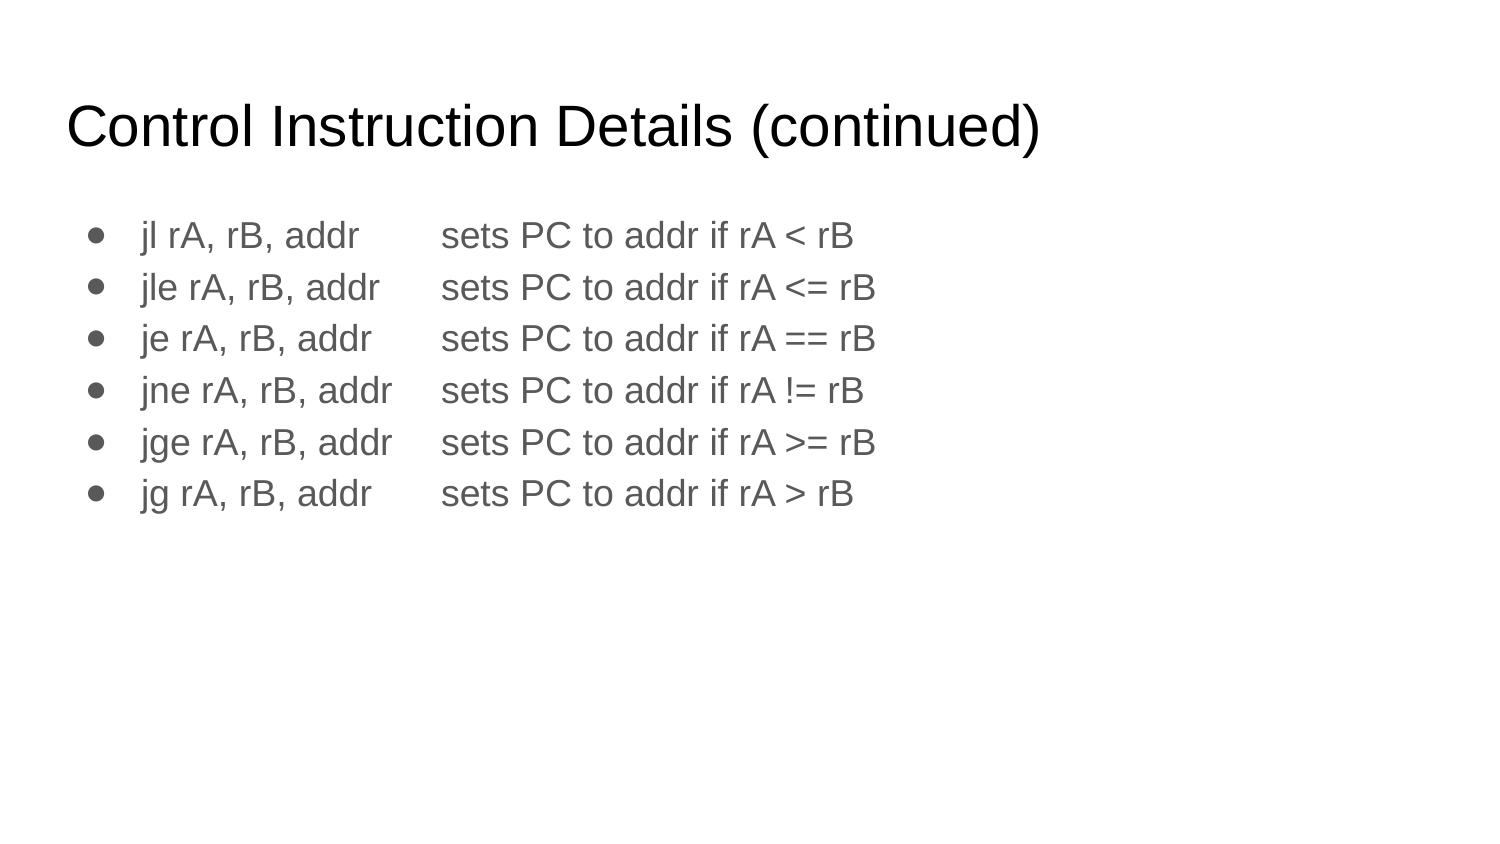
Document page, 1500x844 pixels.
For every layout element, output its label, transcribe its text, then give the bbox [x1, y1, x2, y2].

title Control Instruction Details (continued) [51, 72, 1449, 167]
list jl rA, rB, addr sets PC to addr if rA < rB jle rA, rB, addr sets PC to addr if rA <= rB je rA, rB, addr sets PC to addr if rA == rB jne rA, rB, addr sets PC to addr if rA != rB jge rA, rB, addr sets PC to addr if rA >= rB jg rA, rB, addr sets PC to addr if rA > rB [51, 189, 1449, 750]
